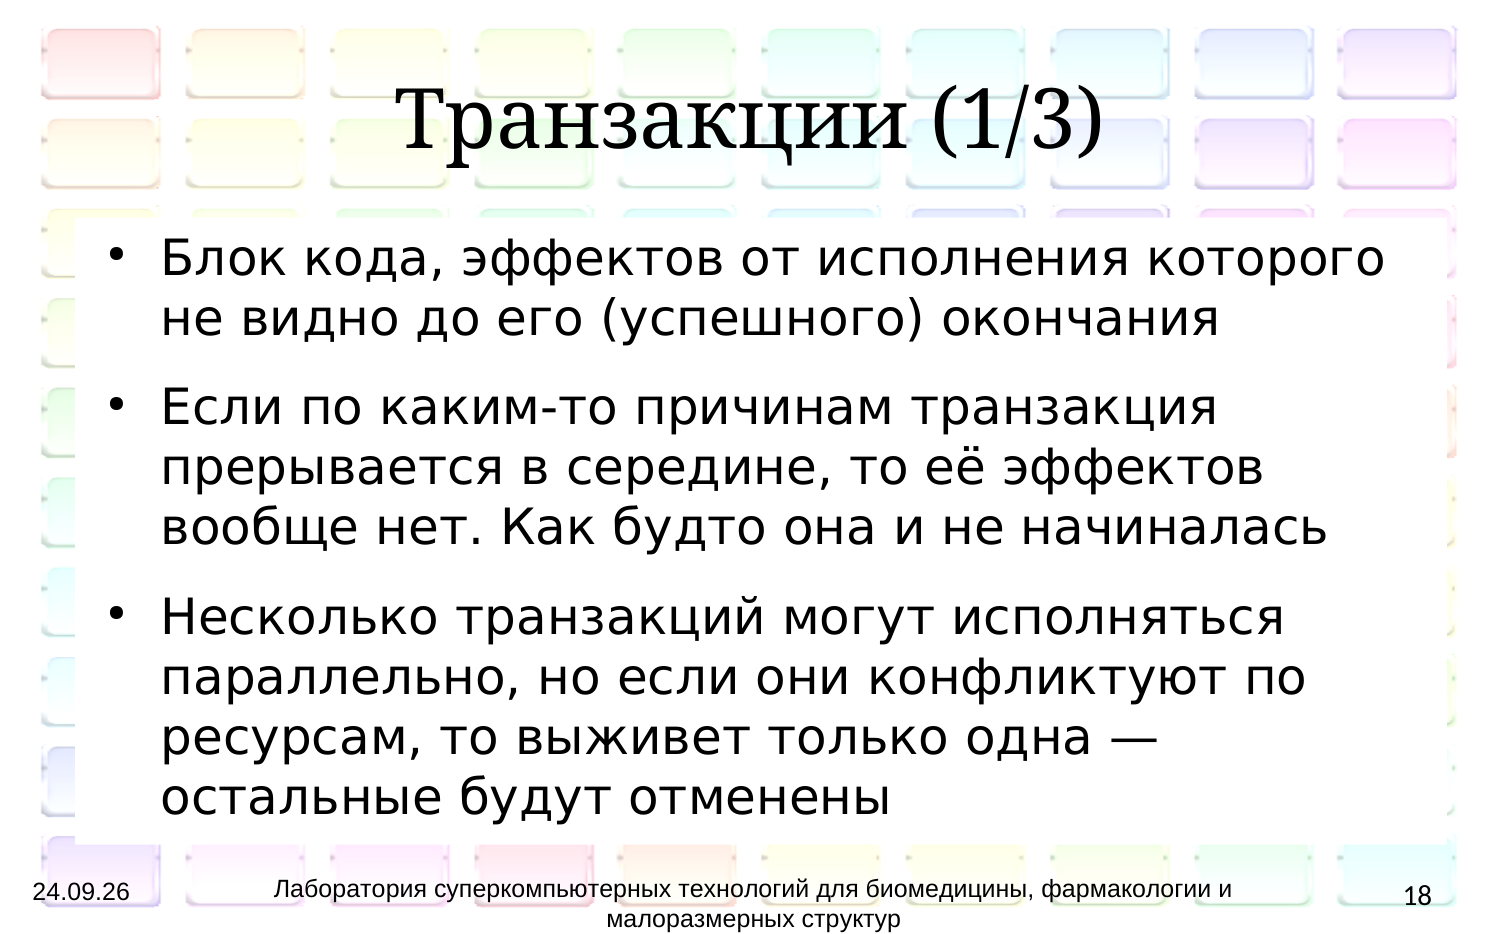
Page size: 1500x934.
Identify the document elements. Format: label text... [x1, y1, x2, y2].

picture [0, 0, 1500, 934]
title Транзакции (1/3) [75, 37, 1426, 193]
text_box 14.04.14 [17, 868, 184, 918]
text_box Лаборатория суперкомпьютерных технологий для биомедицины, фармакологии и малоразмерных структур [171, 864, 1338, 915]
list Блок кода, эффектов от исполнения которого не видно до его (успешного) окончания Если по каким-то причинам транзакция прерывается в середине, то её эффектов вообще нет. Как будто она и не начиналась Несколько транзакций могут исполняться параллельно, но если они конфликтуют по ресурсам, то выживет только одна — остальные будут отменены [75, 217, 1447, 845]
text_box <номер> [1387, 868, 1473, 918]
